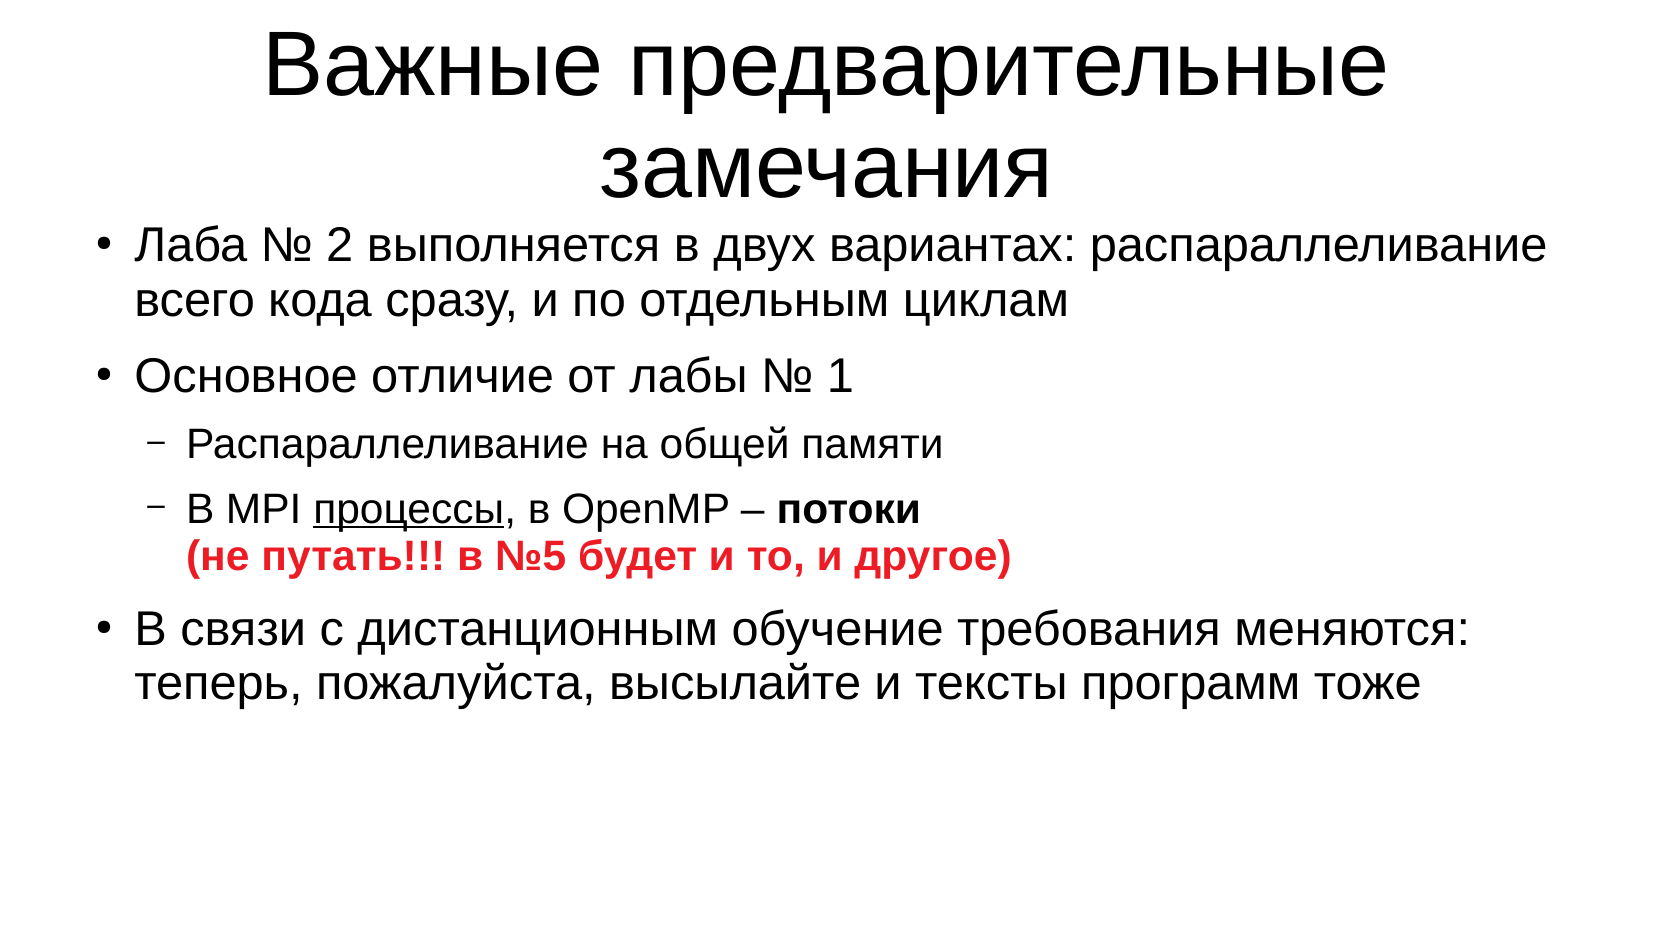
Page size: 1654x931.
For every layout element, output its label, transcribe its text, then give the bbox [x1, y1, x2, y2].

title Важные предварительные замечания [82, 12, 1571, 217]
list Лаба № 2 выполняется в двух вариантах: распараллеливание всего кода сразу, и по отдельным циклам Основное отличие от лабы № 1 Распараллеливание на общей памяти В MPI процессы, в OpenMP – потоки (не путать!!! в №5 будет и то, и другое) В связи с дистанционным обучение требования меняются: теперь, пожалуйста, высылайте и тексты программ тоже [82, 217, 1571, 758]
